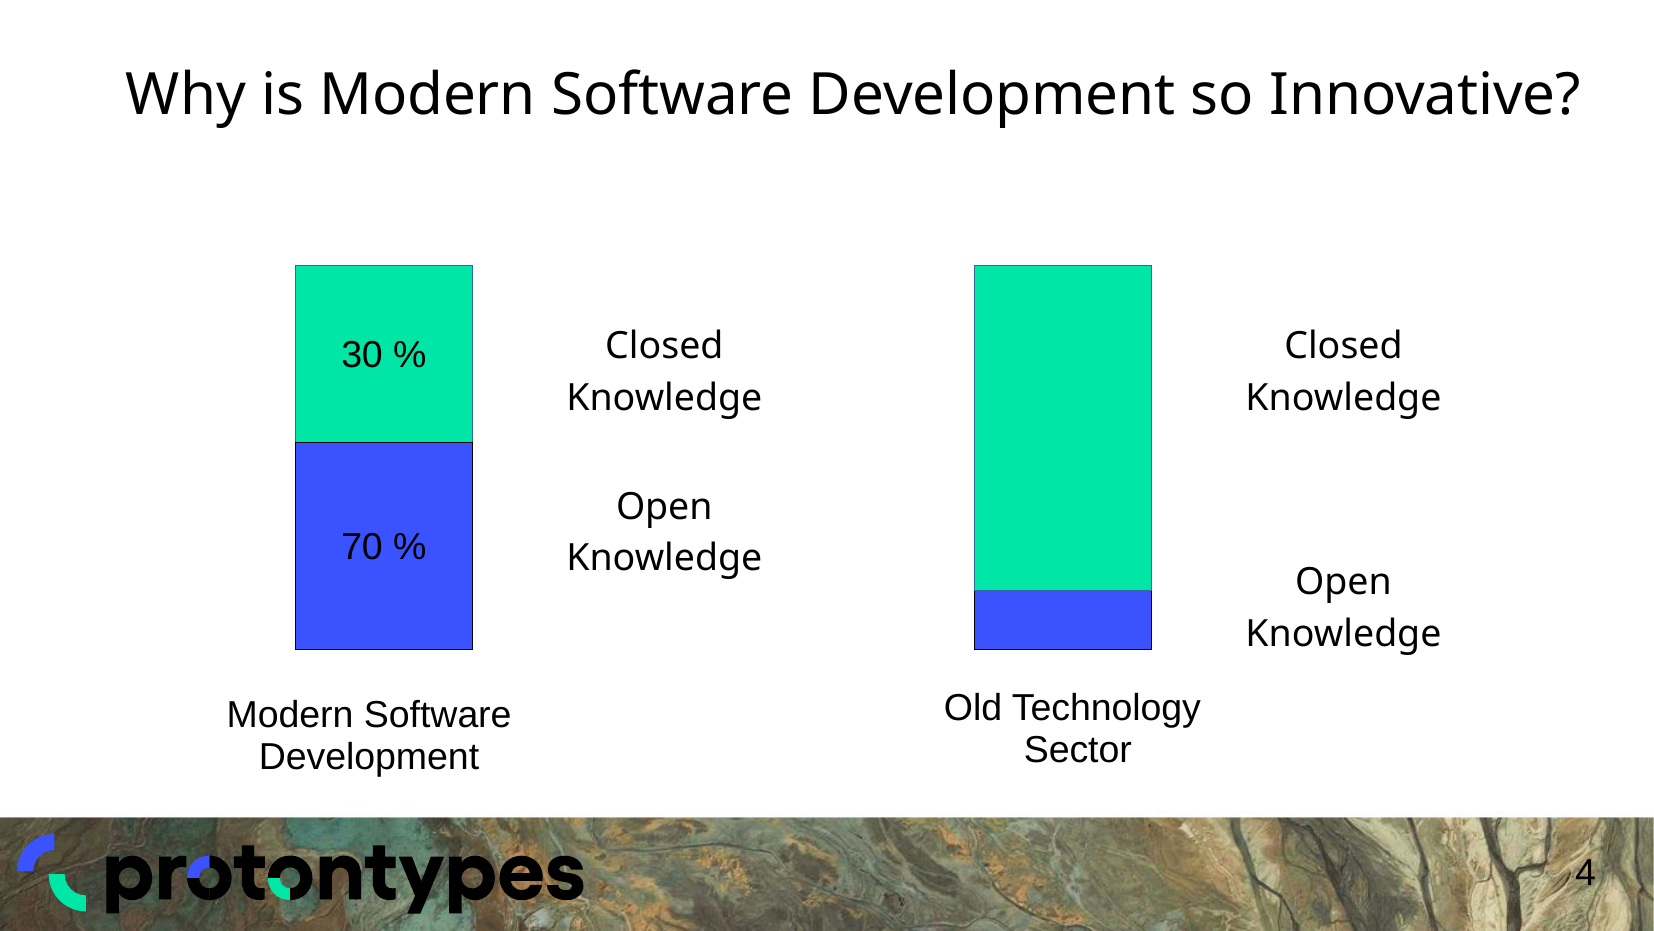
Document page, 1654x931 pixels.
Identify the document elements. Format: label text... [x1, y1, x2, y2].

text_box Old Technology Sector [856, 679, 1300, 778]
title Why is Modern Software Development so Innovative? [82, 24, 1625, 161]
text_box Open Knowledge [1210, 547, 1477, 650]
text_box Closed Knowledge [1210, 311, 1477, 414]
text_box [974, 591, 1152, 650]
text_box 70 % [295, 442, 473, 650]
text_box Closed Knowledge [531, 311, 798, 414]
picture [0, 0, 1654, 931]
text_box 30 % [295, 265, 473, 442]
text_box Modern Software Development [147, 685, 591, 785]
text_box Open Knowledge [531, 472, 798, 575]
